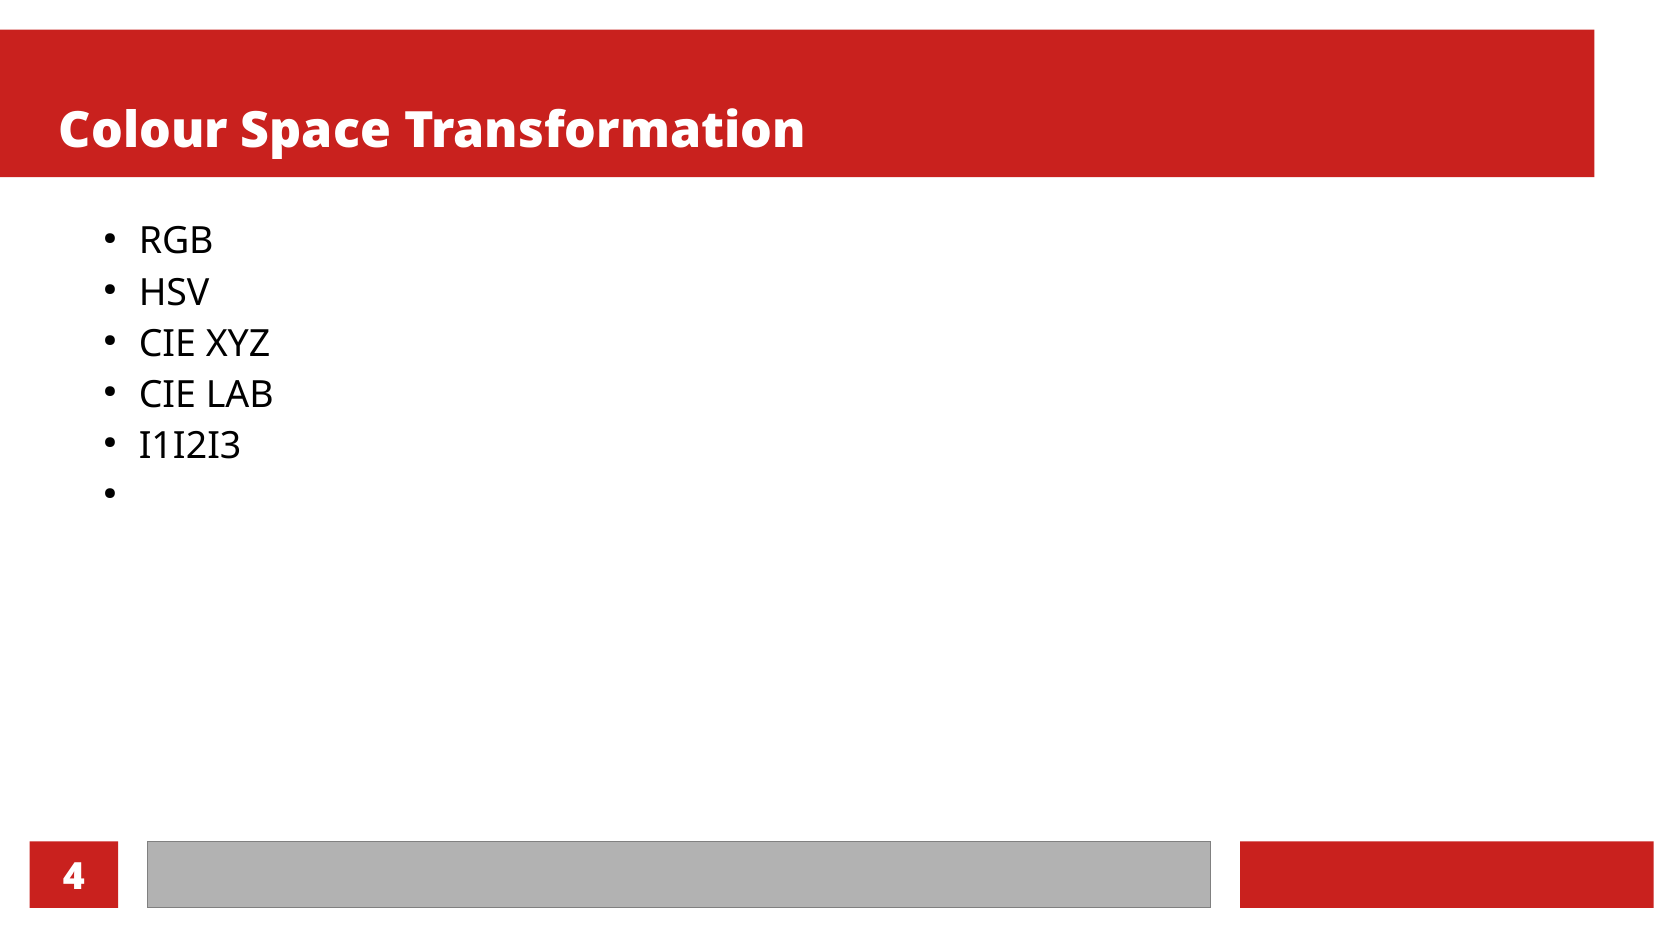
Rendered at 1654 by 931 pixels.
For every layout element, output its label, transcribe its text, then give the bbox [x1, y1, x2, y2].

title Colour Space Transformation [59, 44, 1595, 163]
text_box RGB HSV CIE XYZ CIE LAB I1I2I3 [88, 206, 1595, 483]
